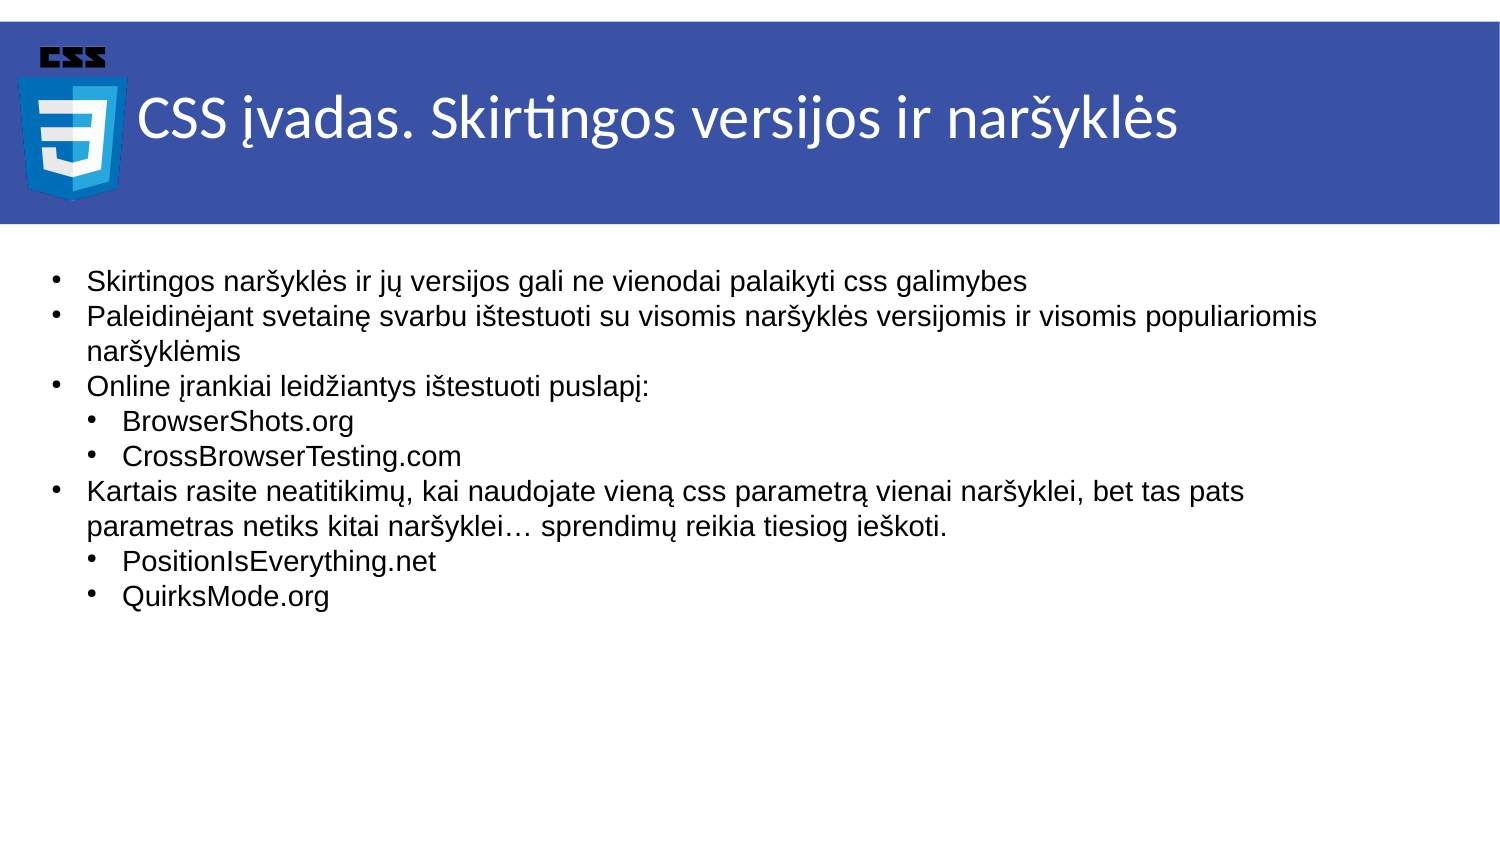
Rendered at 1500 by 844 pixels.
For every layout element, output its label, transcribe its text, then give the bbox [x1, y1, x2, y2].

title CSS įvadas. Skirtingos versijos ir naršyklės [128, 72, 1500, 167]
text_box Skirtingos naršyklės ir jų versijos gali ne vienodai palaikyti css galimybes Paleidinėjant svetainę svarbu ištestuoti su visomis naršyklės versijomis ir visomis populiariomis naršyklėmis Online įrankiai leidžiantys ištestuoti puslapį: BrowserShots.org CrossBrowserTesting.com Kartais rasite neatitikimų, kai naudojate vieną css parametrą vienai naršyklei, bet tas pats parametras netiks kitai naršyklei… sprendimų reikia tiesiog ieškoti. PositionIsEverything.net QuirksMode.org [36, 247, 1389, 789]
picture [17, 46, 128, 201]
